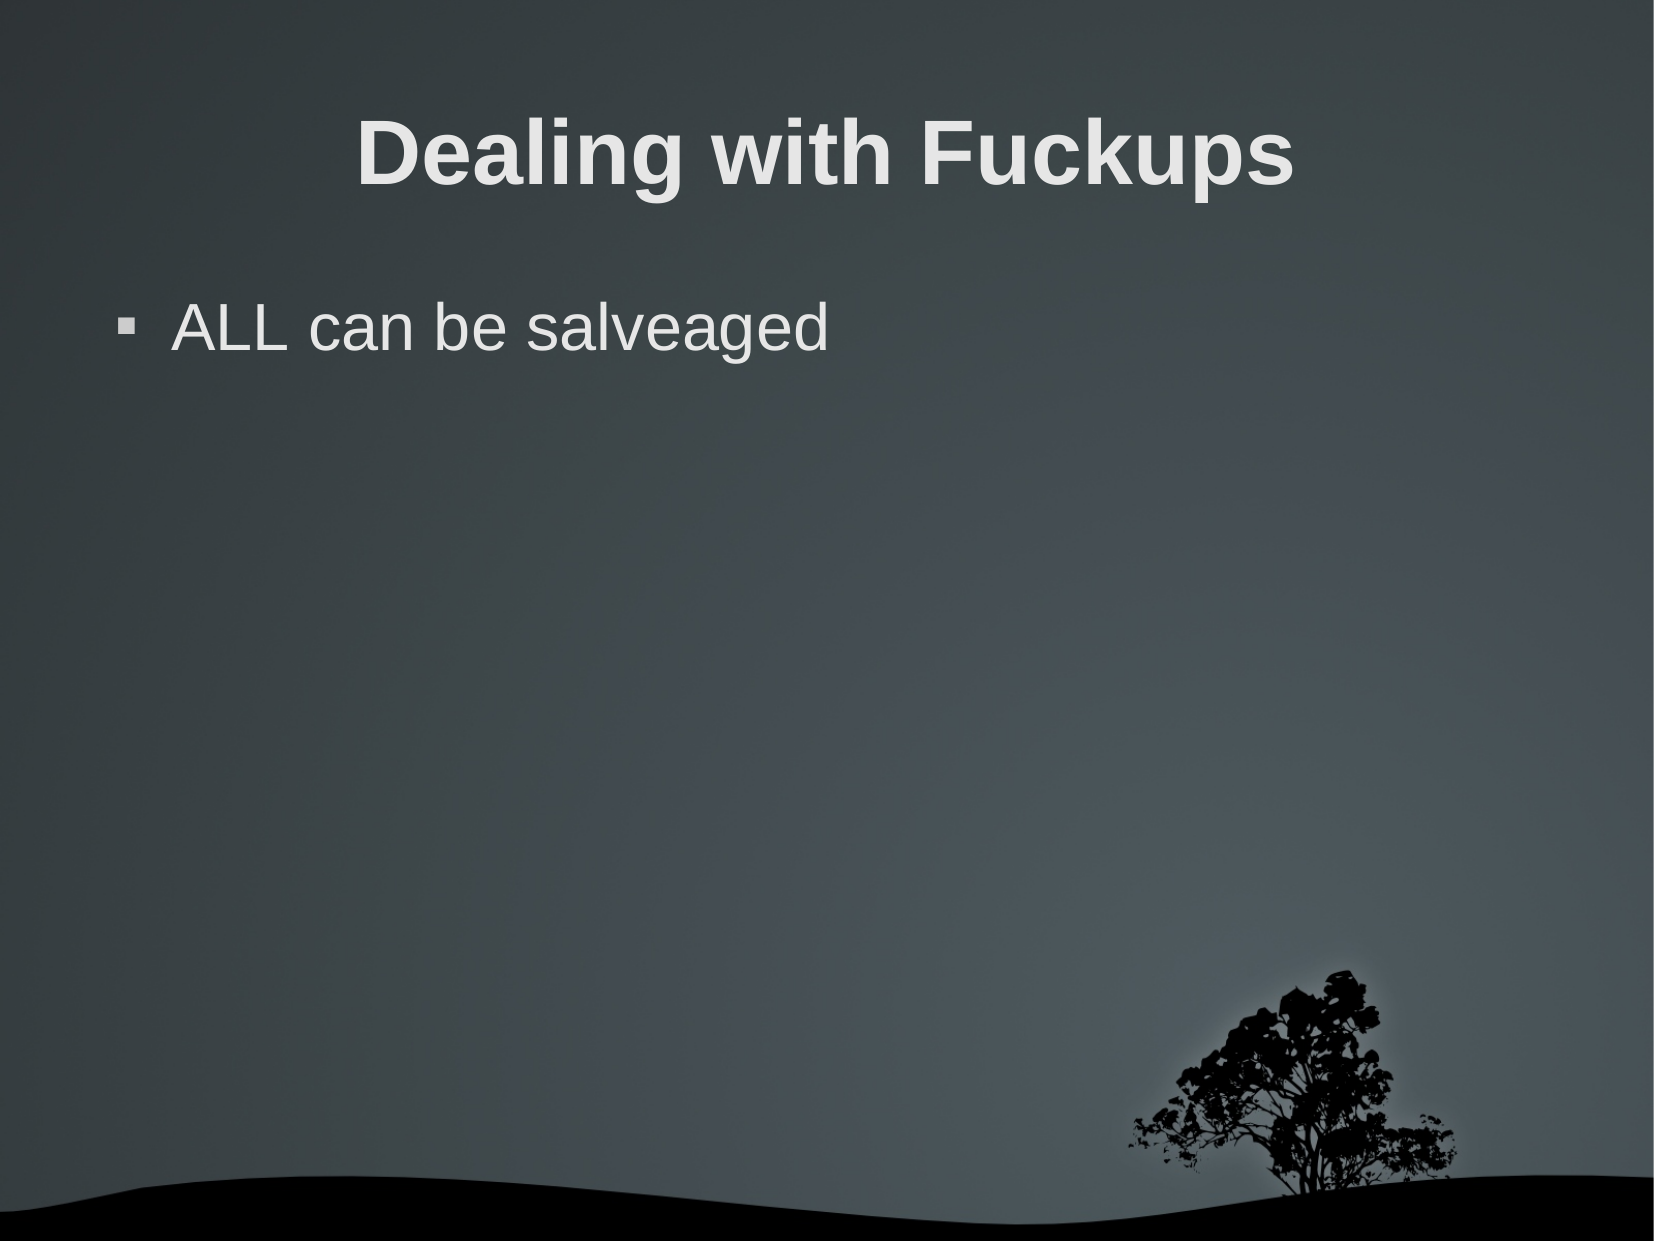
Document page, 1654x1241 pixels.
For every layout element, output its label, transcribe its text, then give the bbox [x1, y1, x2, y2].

picture [0, 0, 1654, 1241]
list ALL can be salveaged [82, 290, 1571, 1109]
title Dealing with Fuckups [82, 49, 1571, 257]
